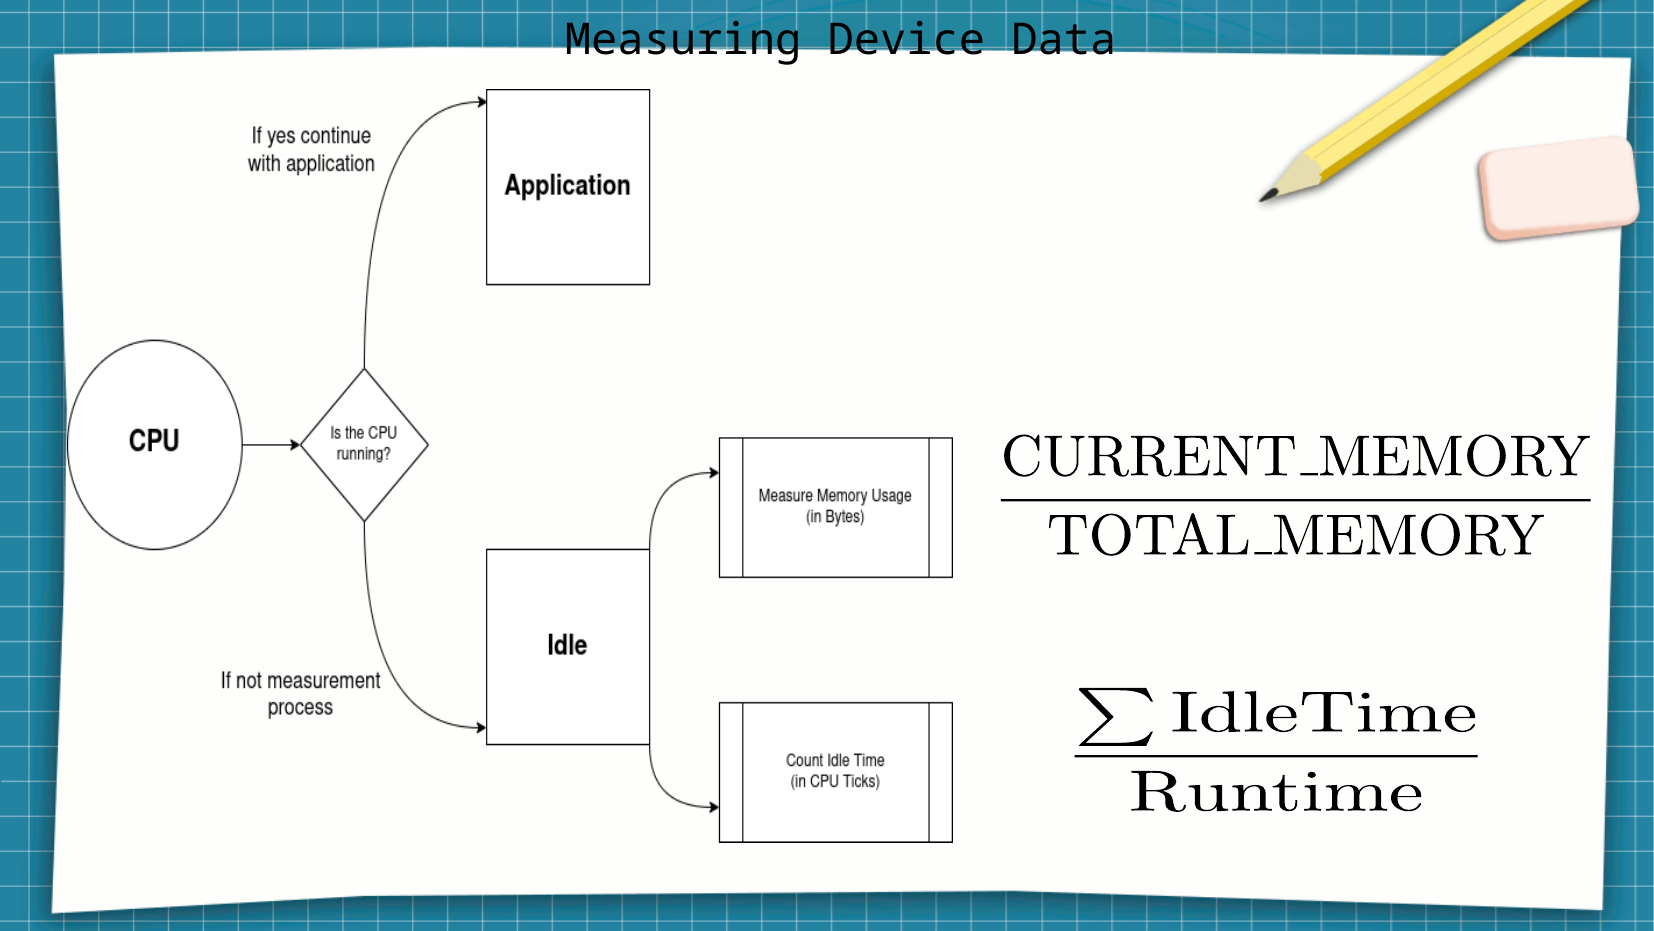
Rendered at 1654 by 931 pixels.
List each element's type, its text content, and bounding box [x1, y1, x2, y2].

picture [0, 0, 1654, 931]
text_box Measuring Device Data [550, 0, 1261, 124]
